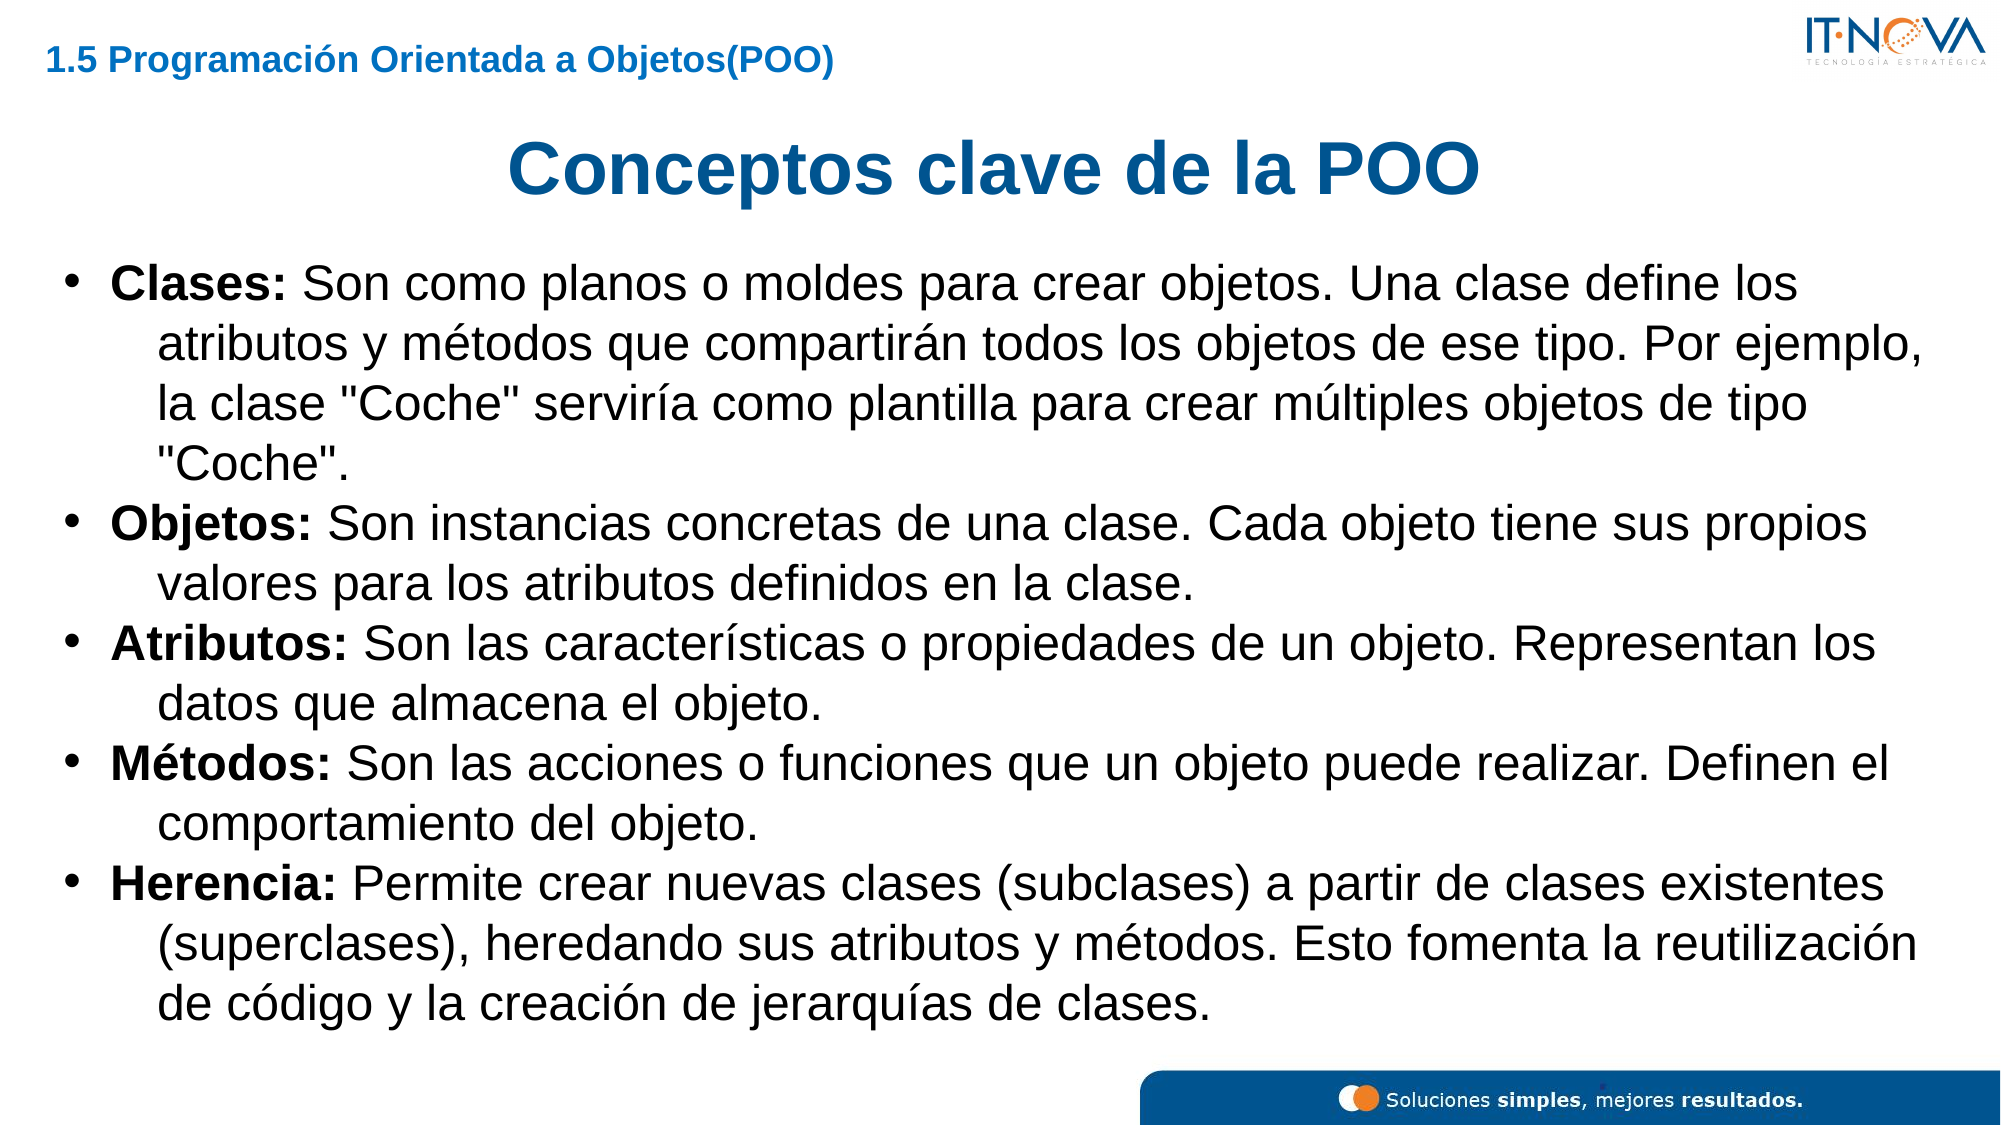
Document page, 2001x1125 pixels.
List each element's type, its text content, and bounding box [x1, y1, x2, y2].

text_box Clases: Son como planos o moldes para crear objetos. Una clase define los atributos y métodos que compartirán todos los objetos de ese tipo. Por ejemplo, la clase "Coche" serviría como plantilla para crear múltiples objetos de tipo "Coche". Objetos: Son instancias concretas de una clase. Cada objeto tiene sus propios valores para los atributos definidos en la clase. Atributos: Son las características o propiedades de un objeto. Representan los datos que almacena el objeto. Métodos: Son las acciones o funciones que un objeto puede realizar. Definen el comportamiento del objeto. Herencia: Permite crear nuevas clases (subclases) a partir de clases existentes (superclases), heredando sus atributos y métodos. Esto fomenta la reutilización de código y la creación de jerarquías de clases. [48, 243, 1954, 986]
text_box 1.5 Programación Orientada a Objetos(POO) [30, 27, 856, 89]
text_box Conceptos clave de la POO [492, 111, 1507, 218]
